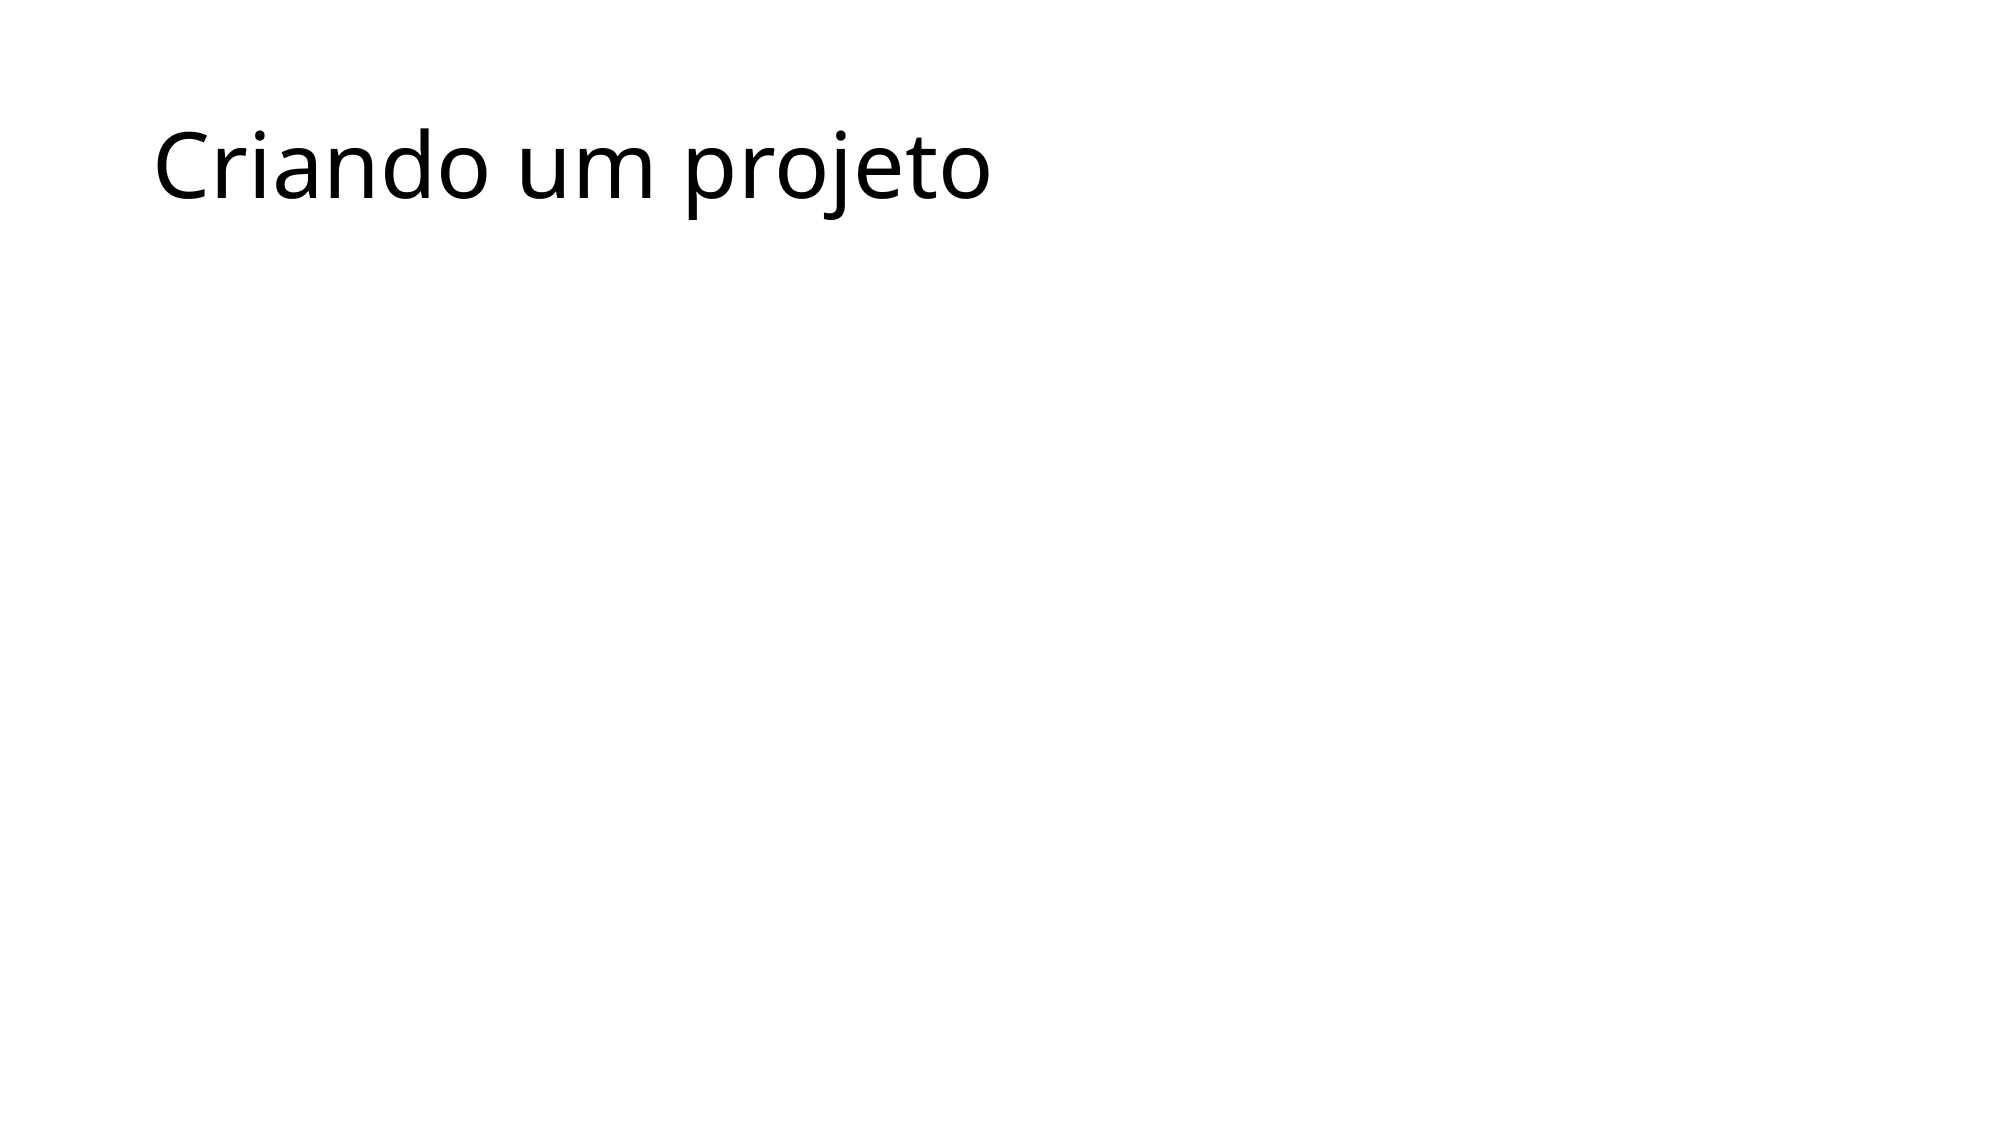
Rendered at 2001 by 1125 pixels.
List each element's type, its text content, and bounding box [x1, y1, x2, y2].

title Criando um projeto [137, 59, 1863, 278]
